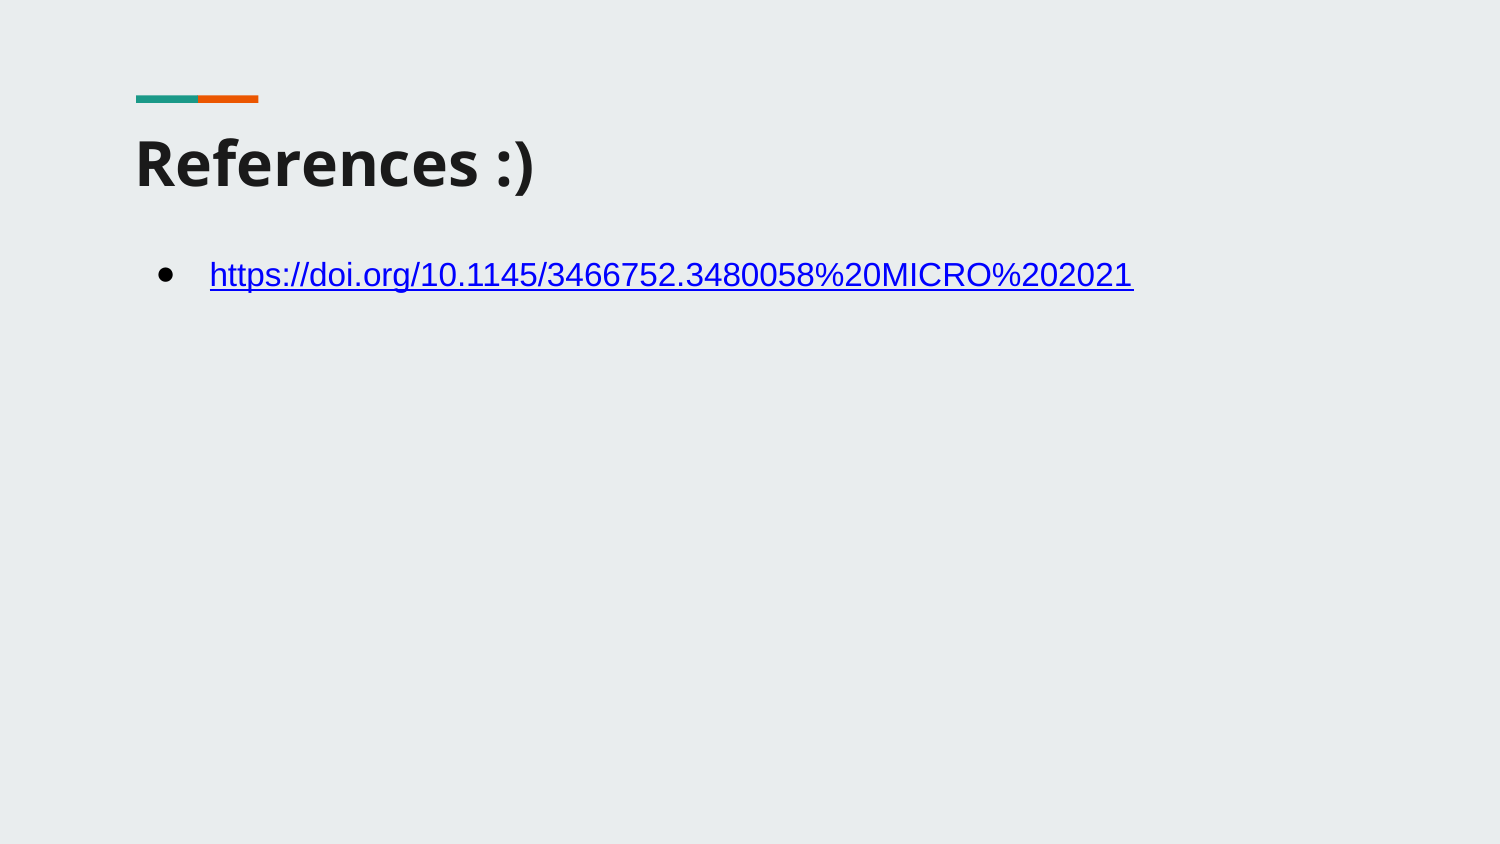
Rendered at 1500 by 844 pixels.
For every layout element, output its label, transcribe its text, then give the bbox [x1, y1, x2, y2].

text_box https://doi.org/10.1145/3466752.3480058%20MICRO%202021 [119, 218, 1381, 776]
text_box References :) [119, 108, 1381, 218]
